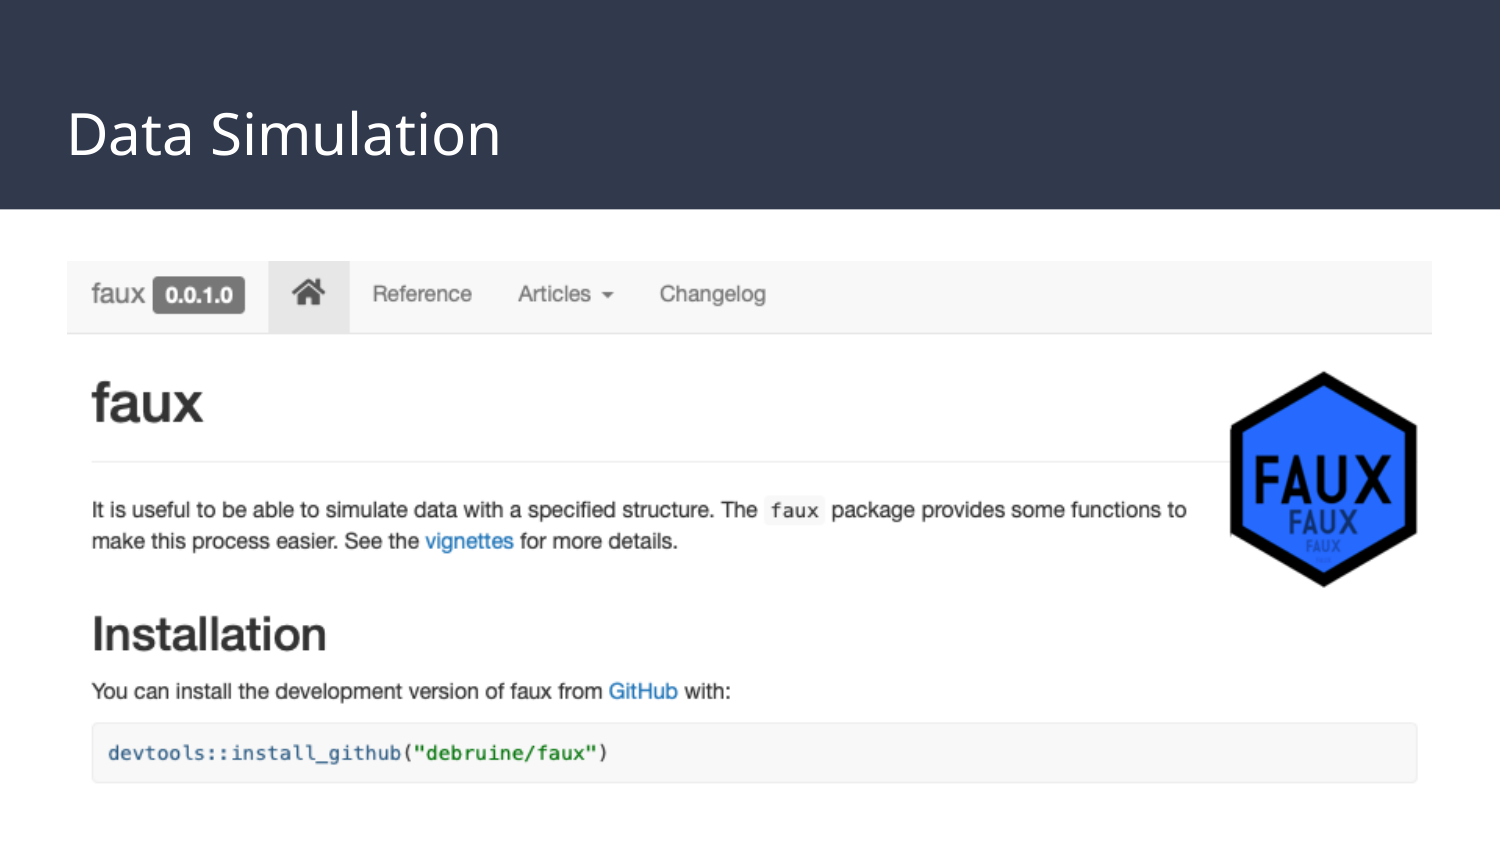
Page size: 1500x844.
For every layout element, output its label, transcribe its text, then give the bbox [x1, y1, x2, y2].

title Data Simulation [51, 82, 1449, 185]
picture [67, 261, 1432, 793]
